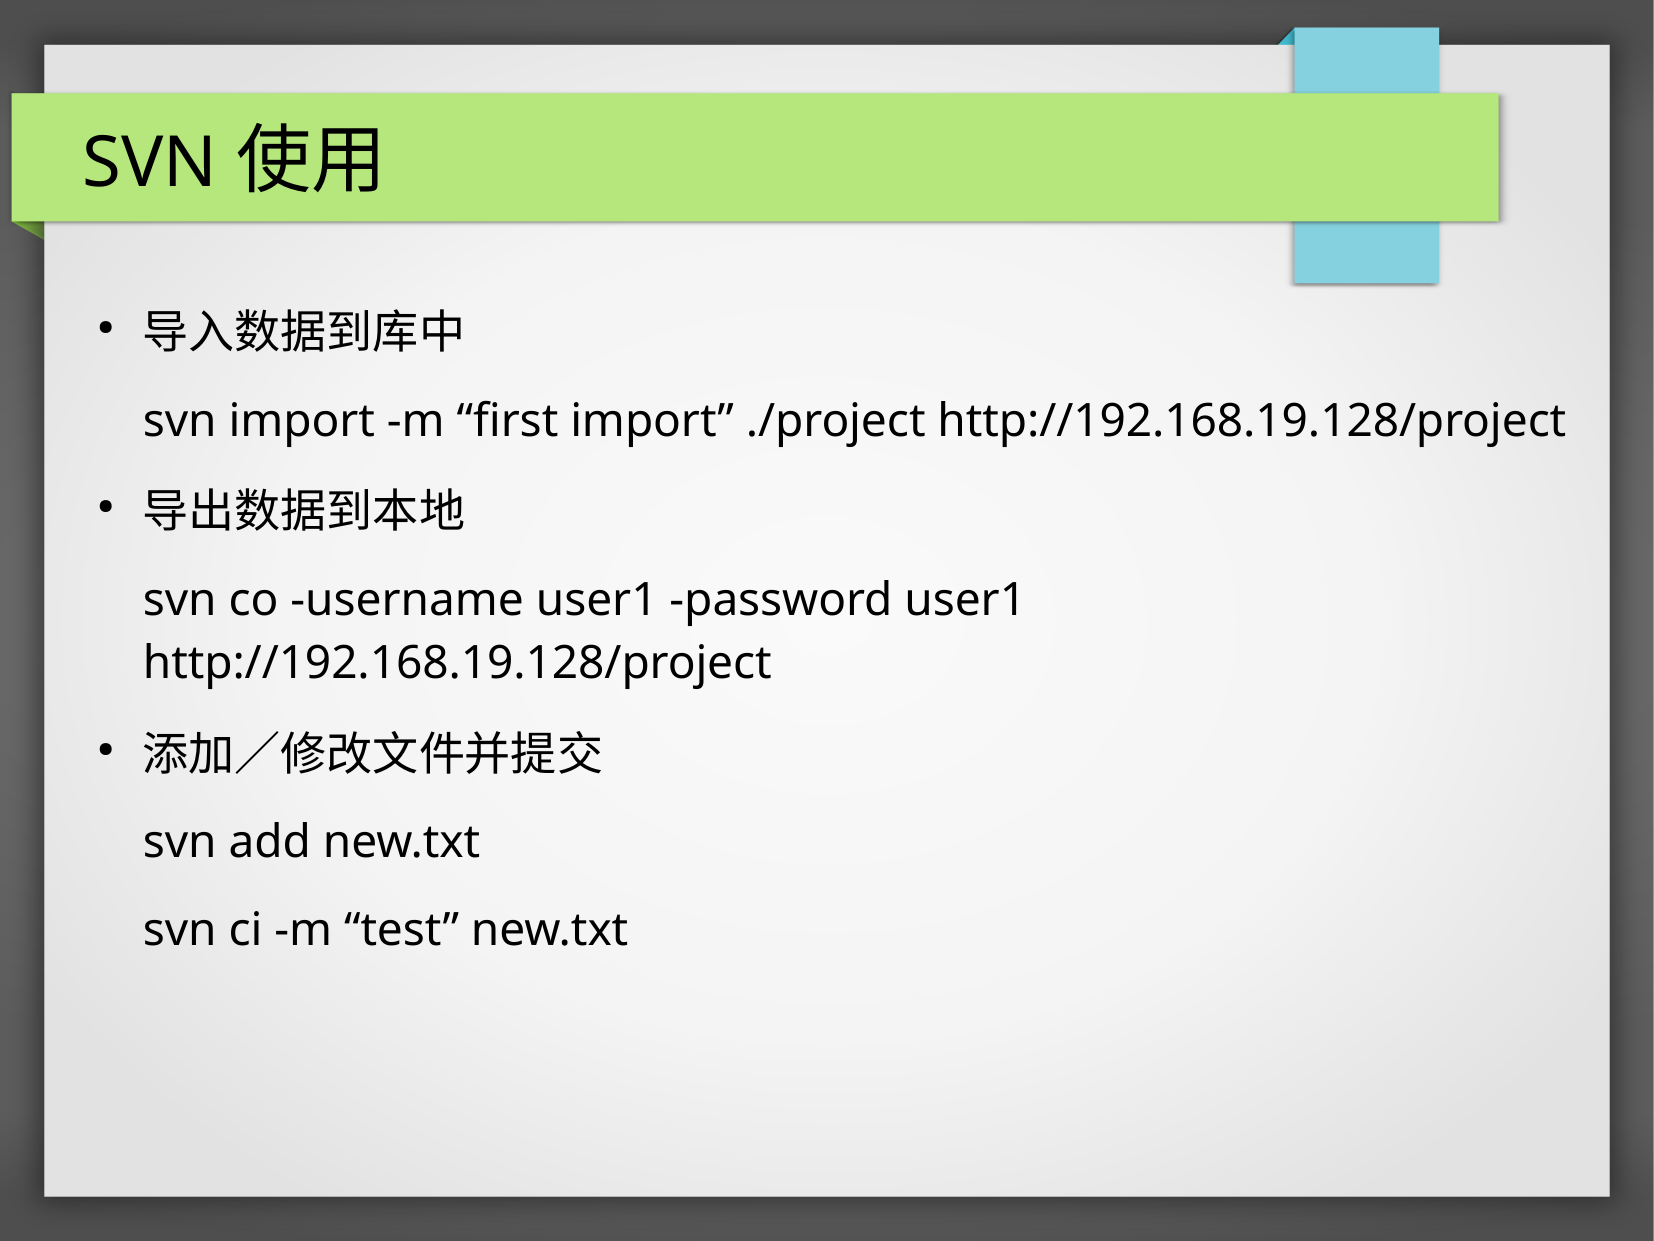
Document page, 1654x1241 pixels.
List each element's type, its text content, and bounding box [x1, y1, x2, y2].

title SVN使用 [82, 94, 1264, 213]
picture [0, 0, 1654, 1241]
list 导入数据到库中 svn import -m “first import” ./project http://192.168.19.128/project 导出数据到本地 svn co -username user1 -password user1 http://192.168.19.128/project 添加／修改文件并提交 svn add new.txt svn ci -m “test” new.txt [82, 295, 1571, 1015]
